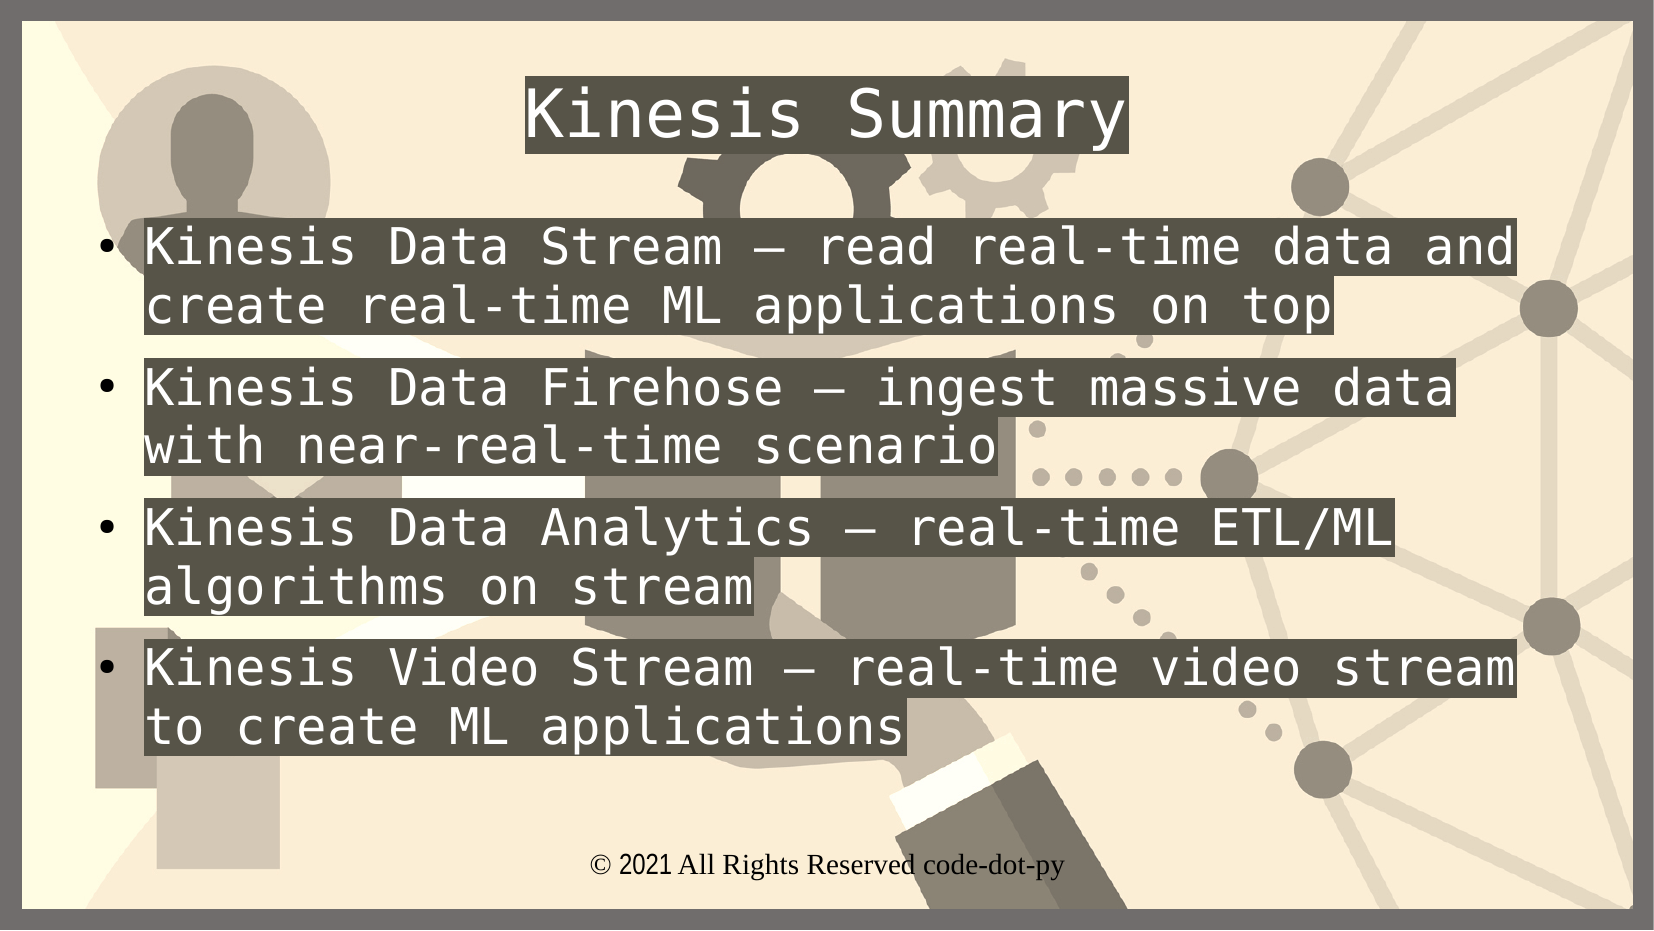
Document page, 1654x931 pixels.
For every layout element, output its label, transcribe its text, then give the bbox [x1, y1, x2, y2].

title Kinesis Summary [82, 36, 1571, 193]
list Kinesis Data Stream – read real-time data and create real-time ML applications on top Kinesis Data Firehose – ingest massive data with near-real-time scenario Kinesis Data Analytics – real-time ETL/ML algorithms on stream Kinesis Video Stream – real-time video stream to create ML applications [82, 217, 1571, 758]
picture [0, 0, 1654, 930]
